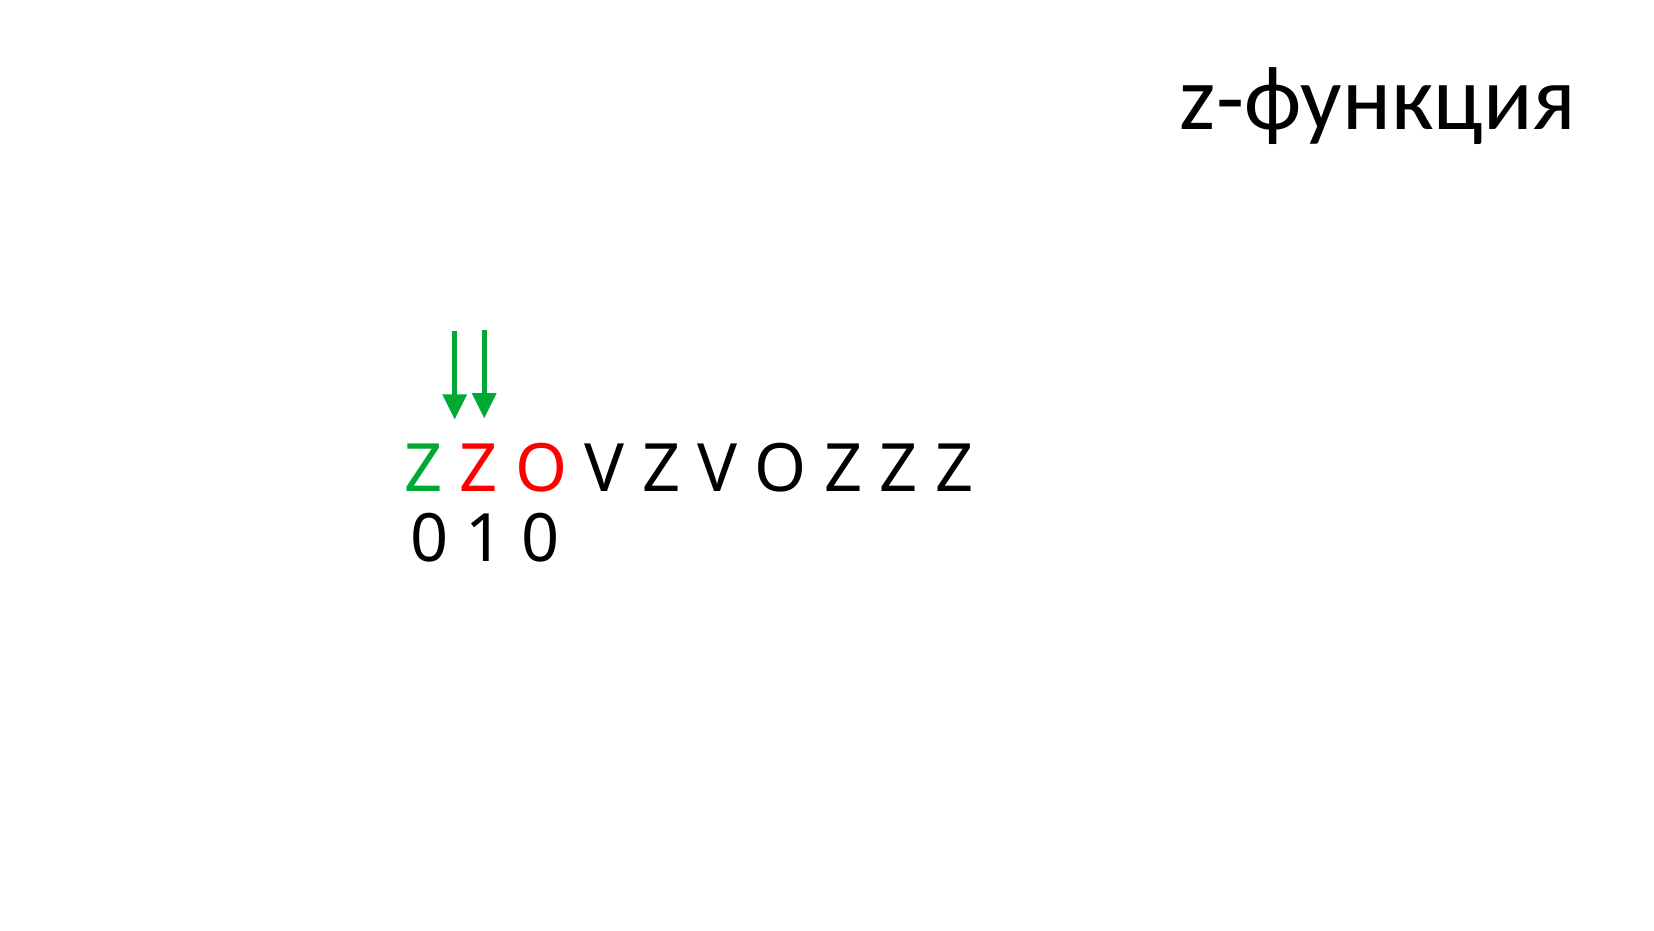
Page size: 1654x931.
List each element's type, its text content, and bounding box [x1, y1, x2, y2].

text_box Z Z O V Z V O Z Z Z [389, 412, 1054, 511]
title z-функция [88, 29, 1577, 185]
text_box 0 1 0 [395, 483, 593, 582]
